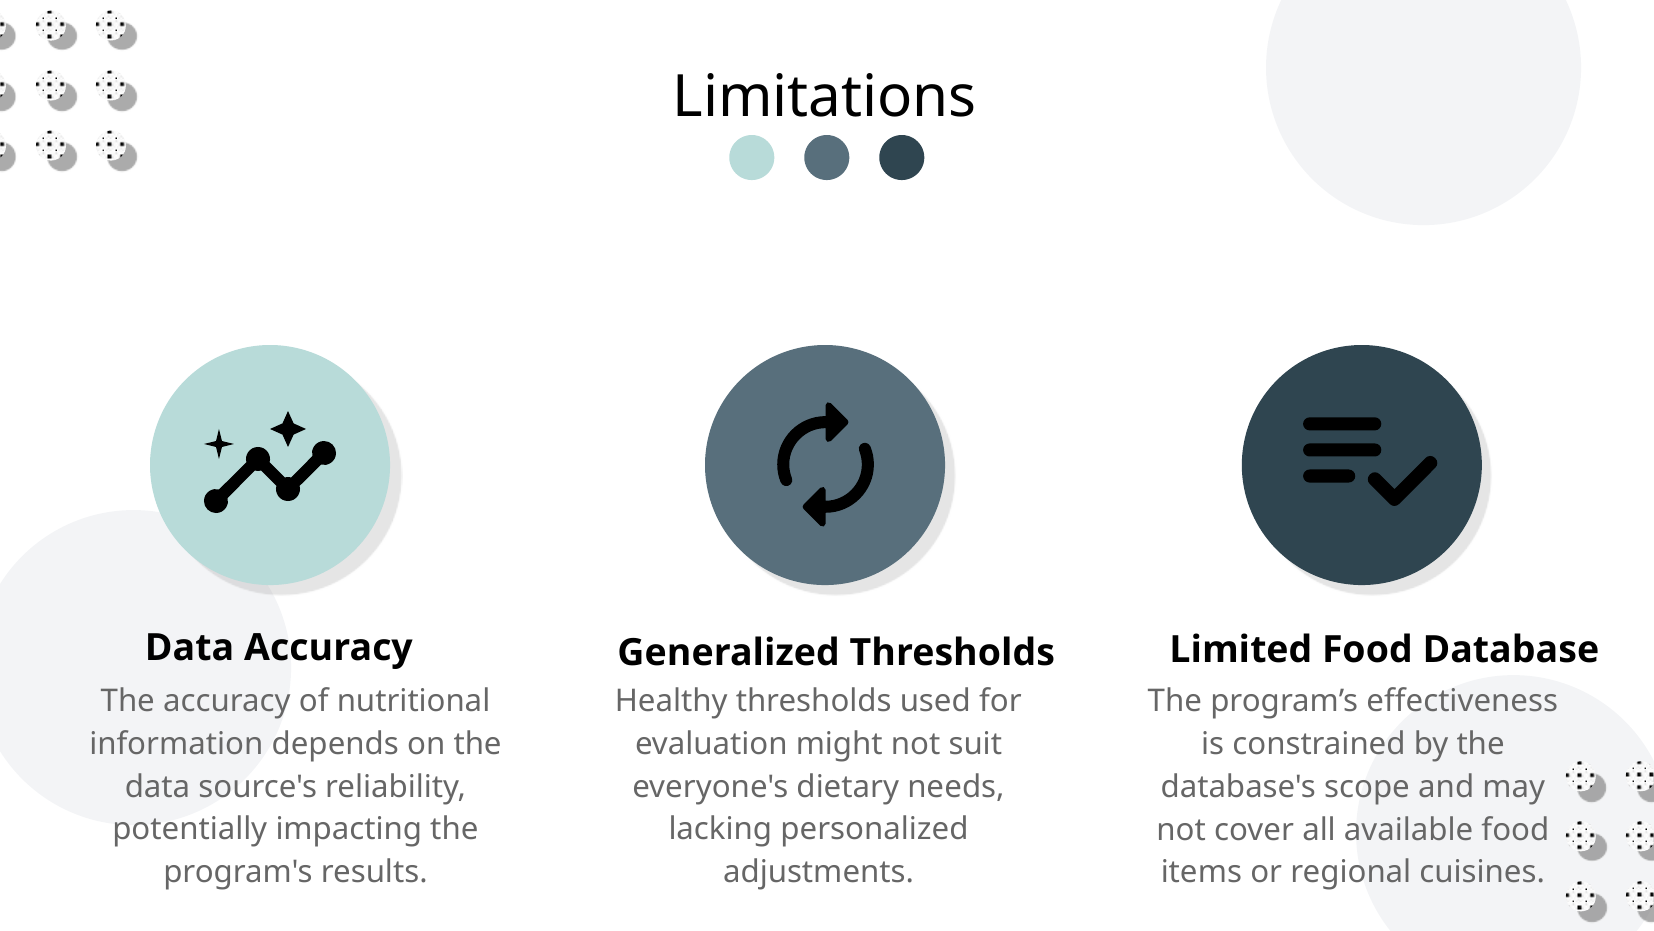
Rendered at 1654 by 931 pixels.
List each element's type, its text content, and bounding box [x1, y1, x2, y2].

text_box [804, 135, 850, 181]
picture [35, 70, 66, 101]
text_box Limitations [420, 46, 1231, 141]
picture [95, 70, 126, 101]
text_box Limited Food Database [1150, 615, 1619, 783]
picture [1585, 783, 1595, 791]
picture [35, 10, 66, 41]
text_box [1241, 345, 1482, 586]
picture [0, 13, 6, 38]
text_box Healthy thresholds used for evaluation might not suit everyone's dietary needs, lacking personalized adjustments. [590, 670, 1047, 931]
picture [1625, 881, 1654, 912]
text_box [150, 345, 391, 586]
picture [195, 390, 346, 541]
text_box [879, 135, 925, 181]
text_box [705, 345, 946, 586]
picture [95, 10, 126, 41]
text_box Data Accuracy [117, 612, 441, 670]
picture [1585, 881, 1596, 911]
text_box Generalized Thresholds [577, 618, 1096, 685]
picture [35, 130, 67, 161]
picture [95, 130, 127, 161]
picture [1625, 761, 1654, 792]
picture [0, 133, 7, 158]
picture [0, 73, 6, 98]
text_box [729, 135, 775, 181]
text_box The program’s effectiveness is constrained by the database's scope and may not cover all available food items or regional cuisines. [1122, 670, 1585, 931]
picture [750, 388, 902, 541]
picture [1585, 821, 1596, 851]
text_box The accuracy of nutritional information depends on the data source's reliability, potentially impacting the program's results. [60, 670, 532, 931]
picture [1625, 821, 1654, 852]
picture [1286, 375, 1450, 538]
